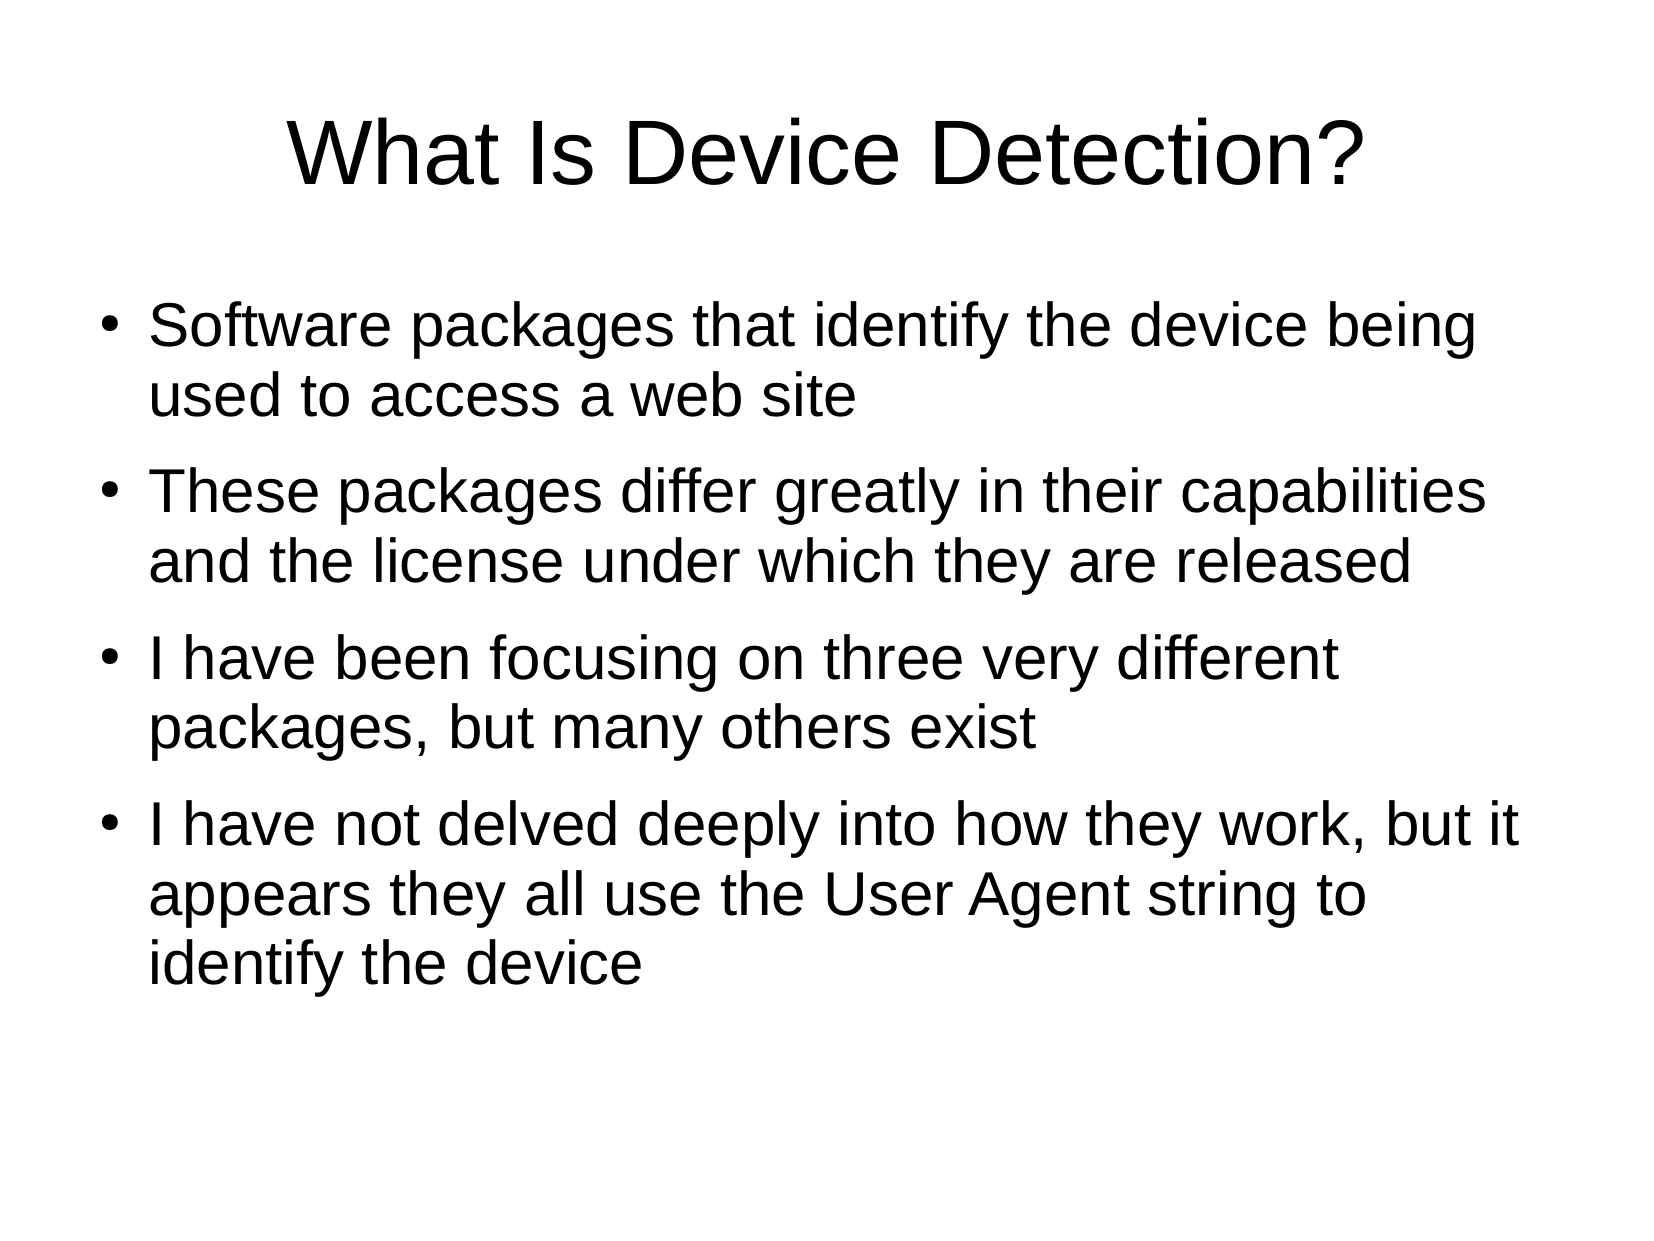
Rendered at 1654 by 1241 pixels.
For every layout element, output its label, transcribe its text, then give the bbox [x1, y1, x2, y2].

list Software packages that identify the device being used to access a web site These packages differ greatly in their capabilities and the license under which they are released I have been focusing on three very different packages, but many others exist I have not delved deeply into how they work, but it appears they all use the User Agent string to identify the device [82, 290, 1571, 1010]
title What Is Device Detection? [82, 49, 1571, 257]
